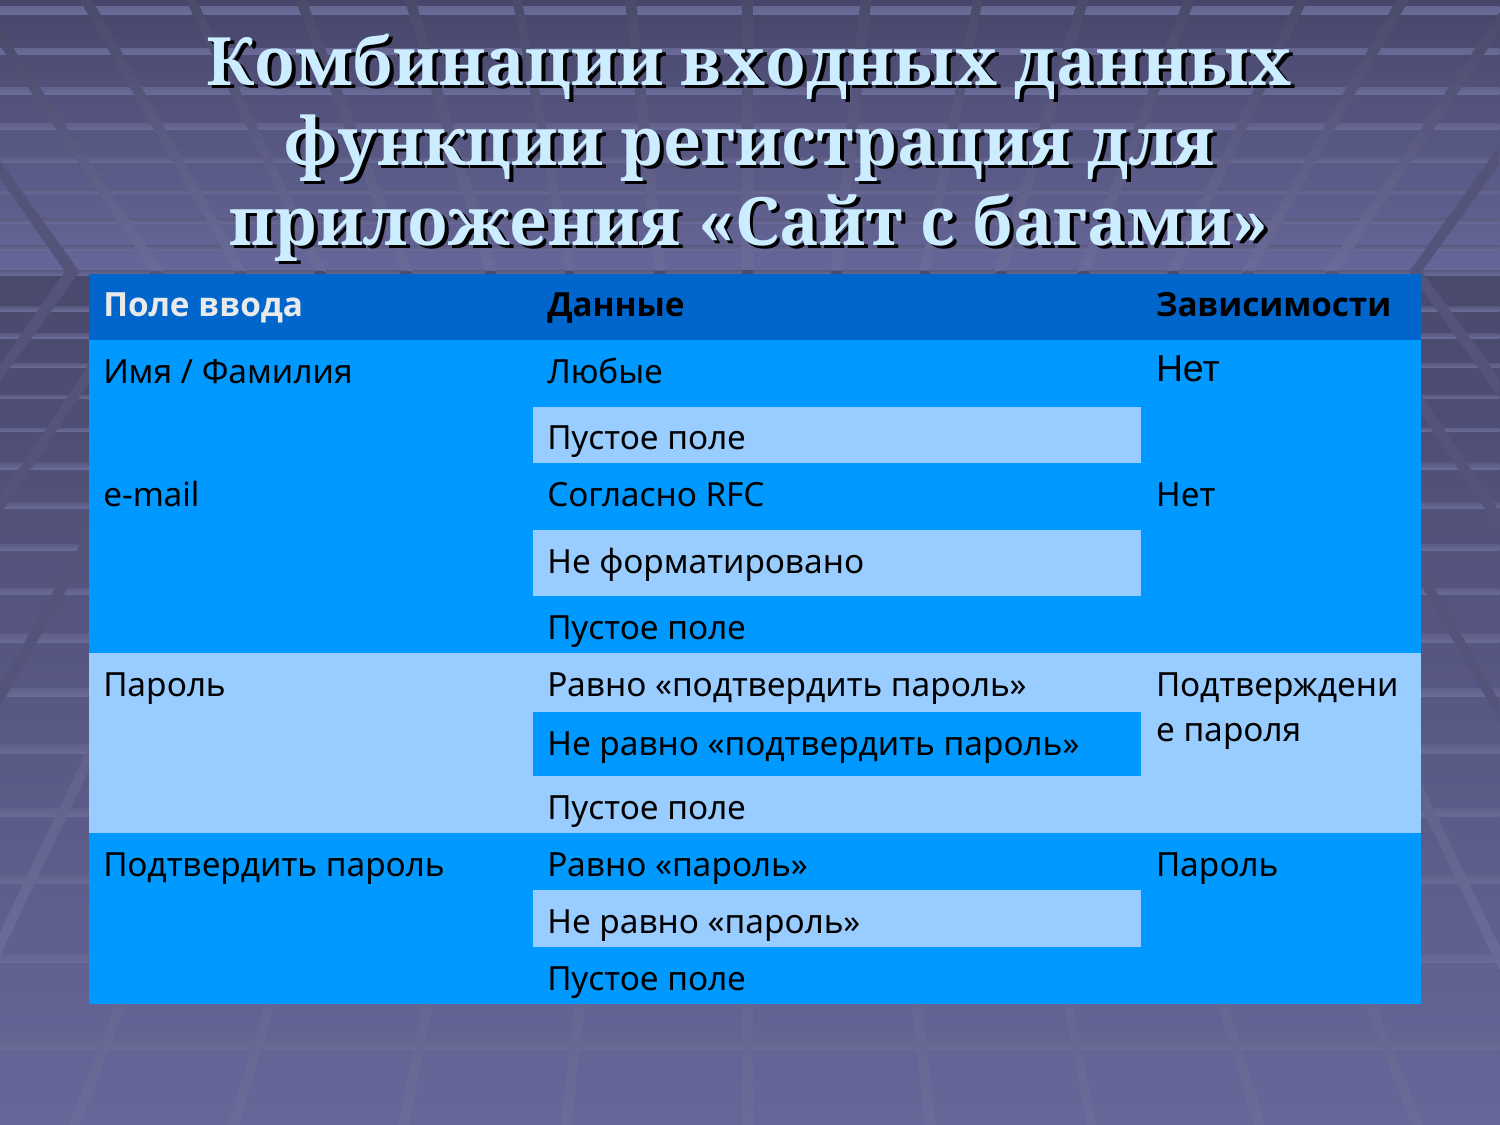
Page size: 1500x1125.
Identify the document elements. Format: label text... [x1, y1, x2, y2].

table_cell Не форматировано [533, 530, 1141, 596]
table_cell Равно «пароль» [533, 833, 1141, 890]
table_cell Равно «подтвердить пароль» [533, 653, 1141, 712]
table_cell Не равно «подтвердить пароль» [533, 712, 1141, 776]
table_cell Любые [533, 340, 1141, 407]
title Комбинации входных данных функции регистрация для приложения «Сайт с багами» [74, 10, 1424, 267]
table_cell Нет [1141, 463, 1421, 653]
table_header Поле ввода [89, 274, 533, 340]
table_cell Пустое поле [533, 776, 1141, 833]
table_cell Нет [1141, 340, 1421, 463]
table_cell Пароль [89, 653, 533, 833]
table_cell Пустое поле [533, 596, 1141, 653]
table_cell Пустое поле [533, 947, 1141, 1004]
table_cell e-mail [89, 463, 533, 653]
table_cell Пароль [1141, 833, 1421, 1004]
table_cell Подтверждение пароля [1141, 653, 1421, 833]
table_cell Не равно «пароль» [533, 890, 1141, 947]
table_cell Пустое поле [533, 407, 1141, 463]
table_cell Согласно RFC [533, 463, 1141, 530]
table_header Зависимости [1141, 274, 1421, 340]
table_cell Подтвердить пароль [89, 833, 533, 1004]
table_cell Имя / Фамилия [89, 340, 533, 463]
table_header Данные [533, 274, 1141, 340]
